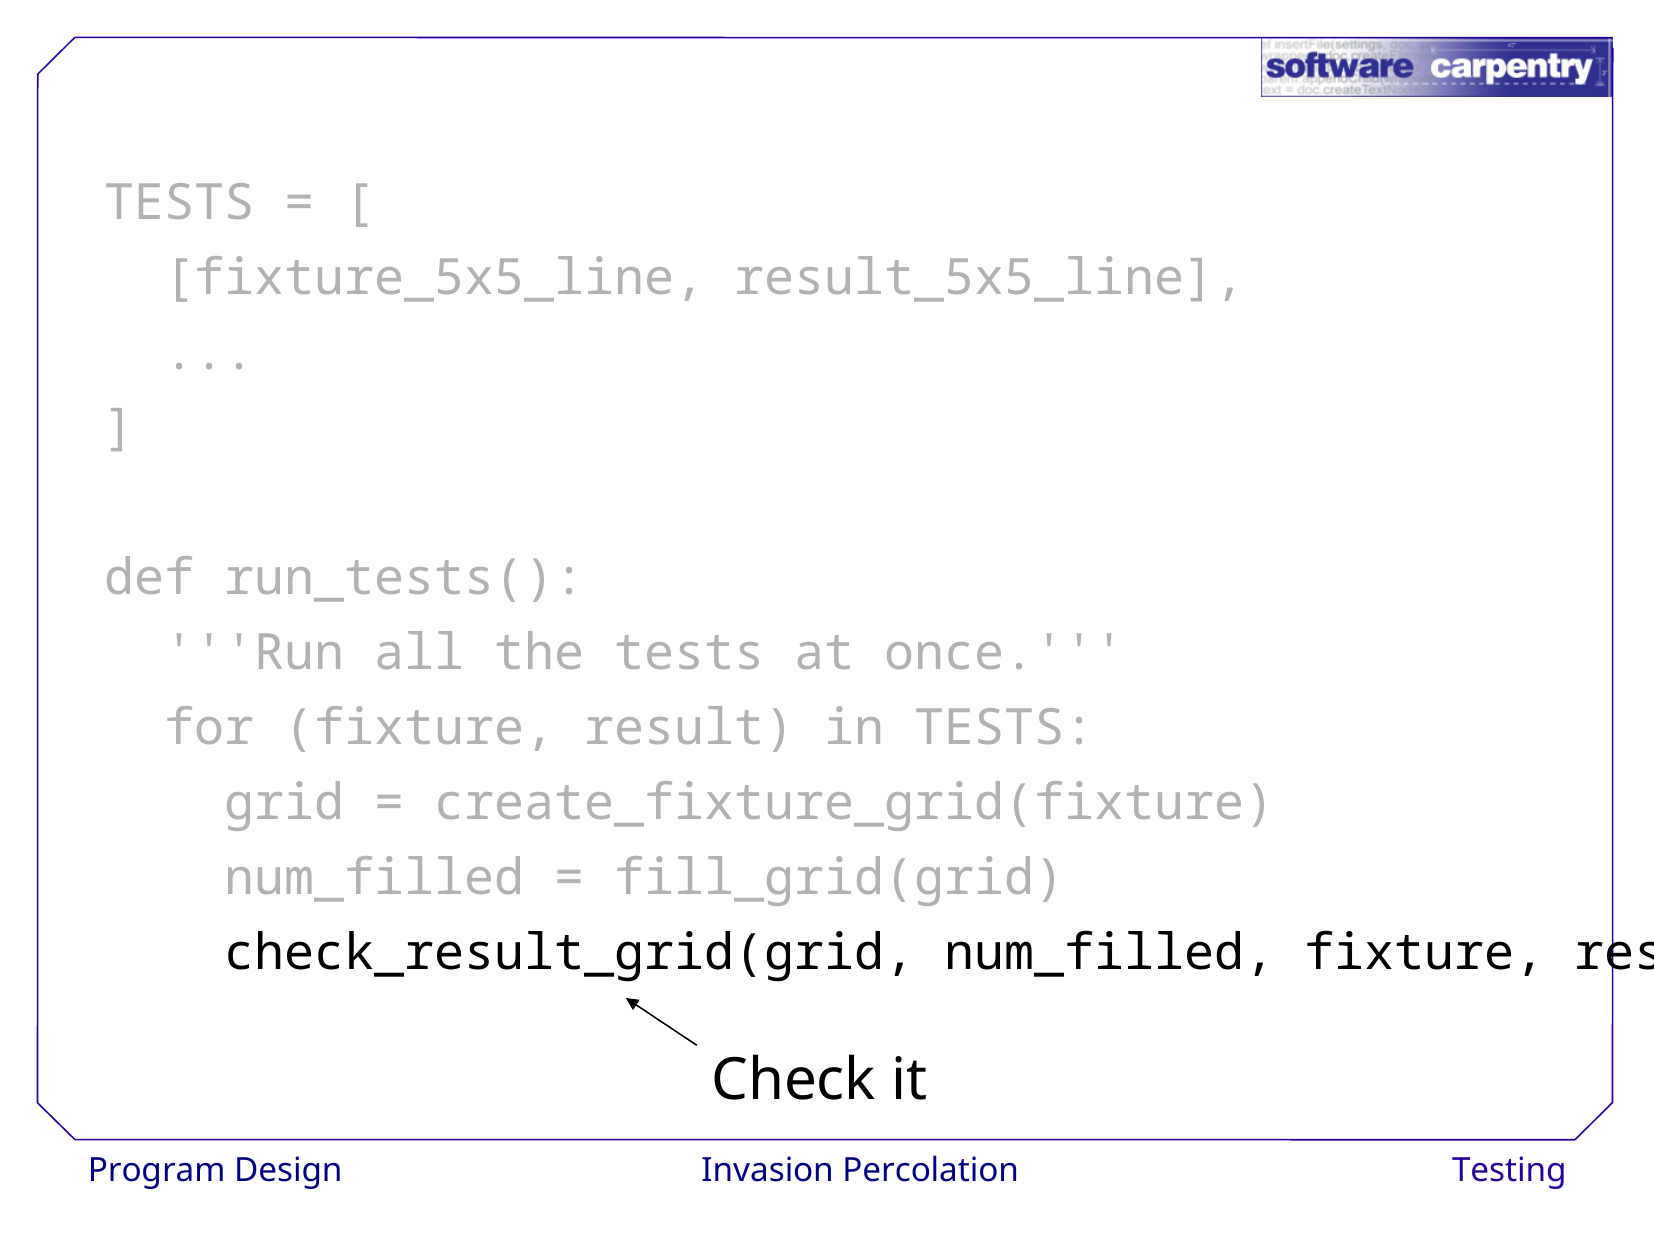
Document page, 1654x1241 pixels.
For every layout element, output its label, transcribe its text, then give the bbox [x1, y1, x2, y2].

picture [1261, 39, 1613, 97]
text_box Check it [696, 998, 1146, 1119]
text_box TESTS = [ [fixture_5x5_line, result_5x5_line], ... ] def run_tests(): '''Run all the tests at once.''' for (fixture, result) in TESTS: grid = create_fixture_grid(fixture) num_filled = fill_grid(grid) check_result_grid(grid, num_filled, fixture, result) [89, 147, 1508, 1093]
